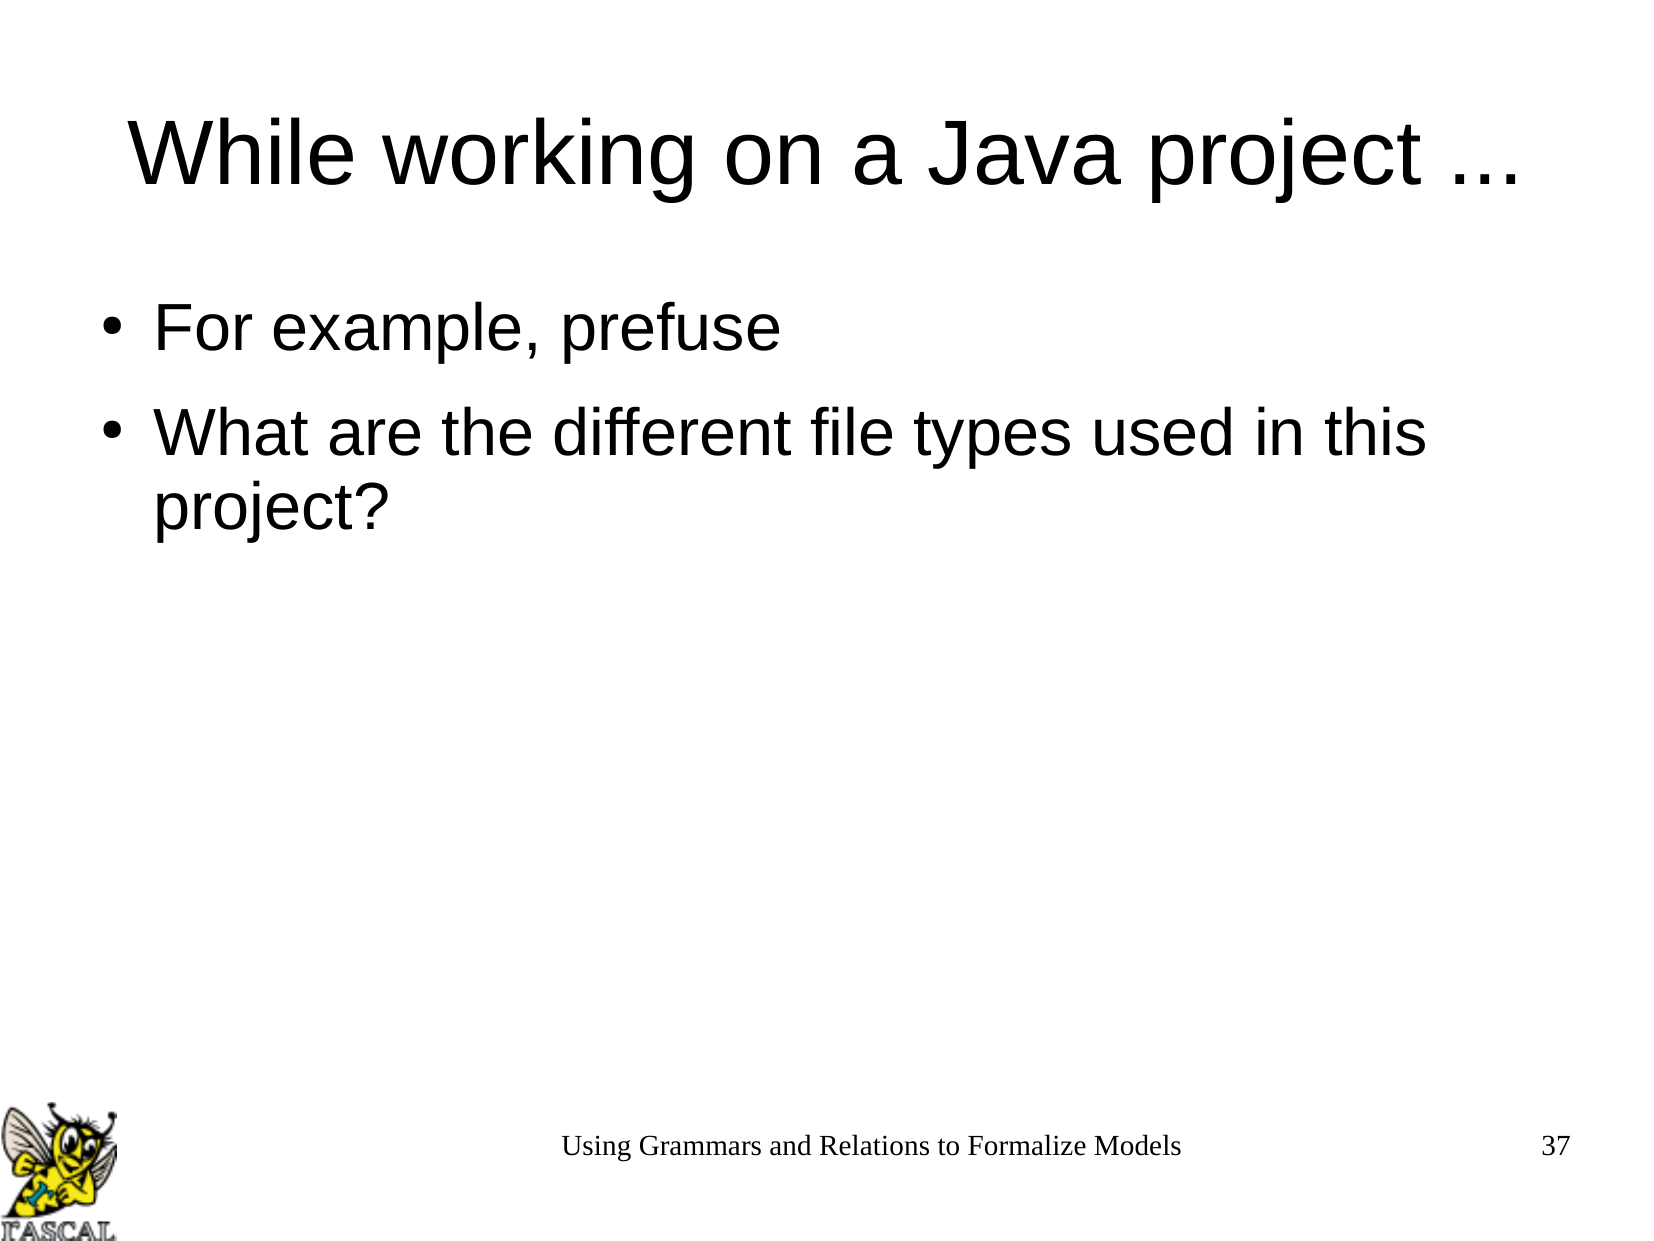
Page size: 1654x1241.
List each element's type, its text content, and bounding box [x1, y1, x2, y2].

picture [0, 1102, 117, 1241]
list For example, prefuse What are the different file types used in this project? [82, 290, 1571, 1109]
title While working on a Java project ... [82, 49, 1571, 257]
